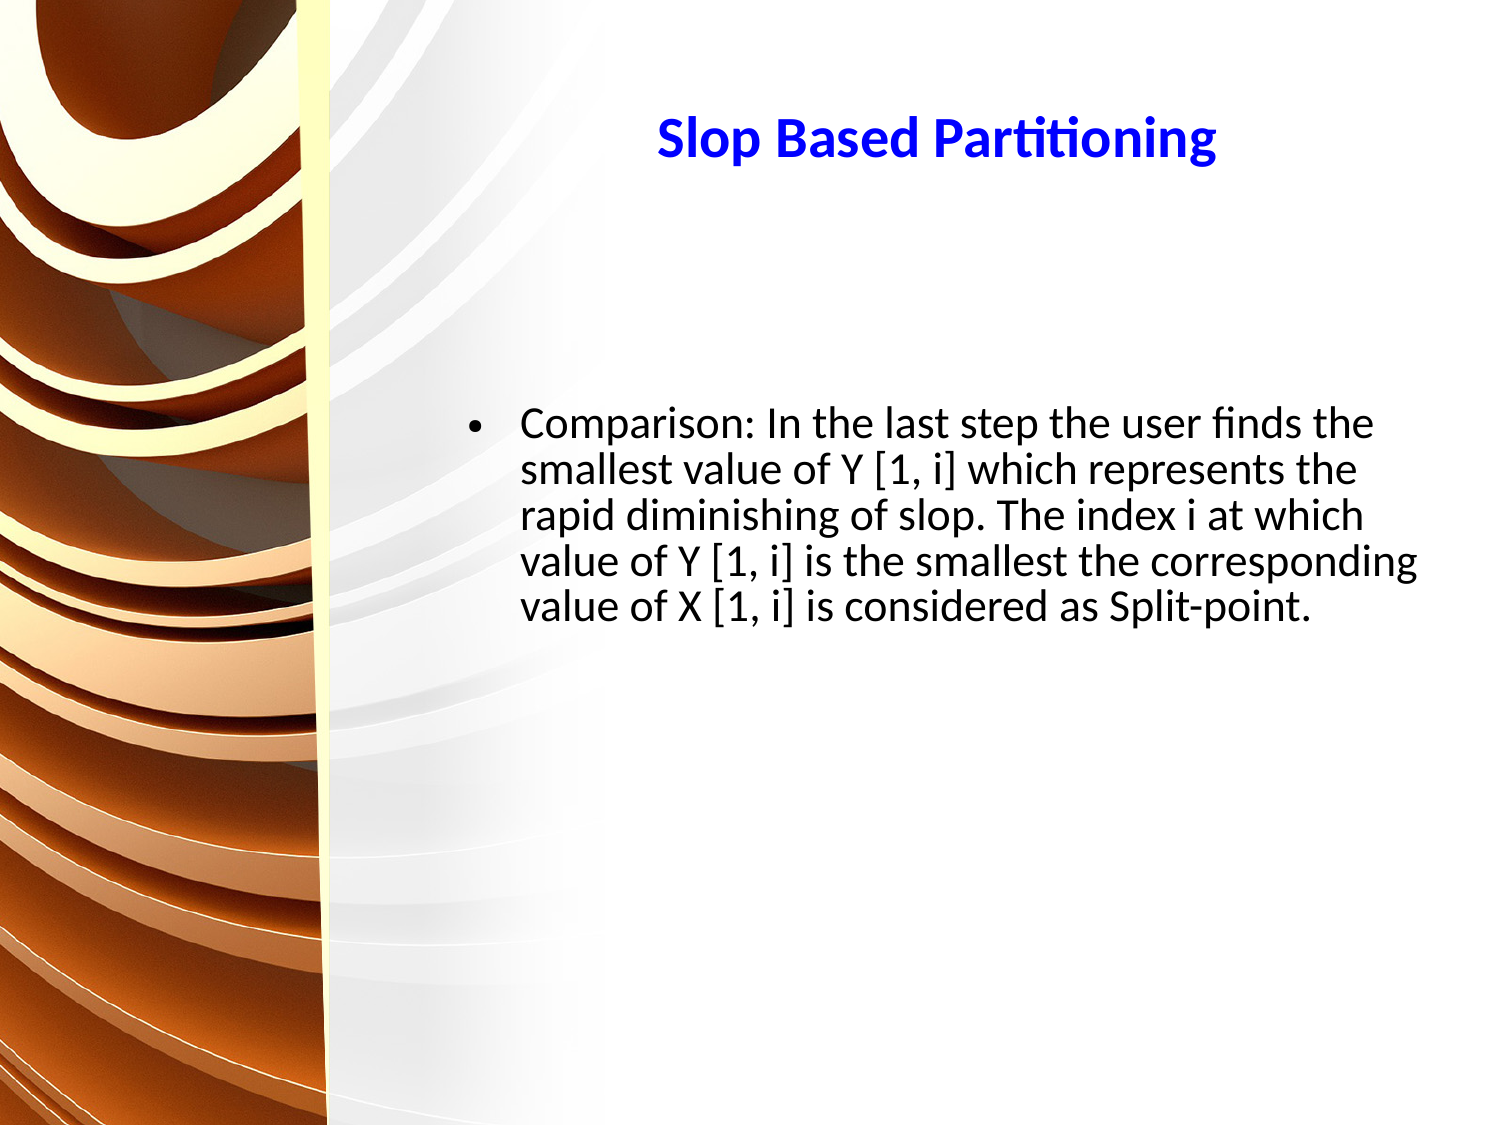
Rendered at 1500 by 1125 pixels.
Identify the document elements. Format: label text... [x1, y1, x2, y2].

picture [0, 0, 1500, 1125]
list Comparison: In the last step the user finds the smallest value of Y [1, i] which represents the rapid diminishing of slop. The index i at which value of Y [1, i] is the smallest the corresponding value of X [1, i] is considered as Split-point. [449, 236, 1425, 1039]
title Slop Based Partitioning [449, 86, 1425, 199]
